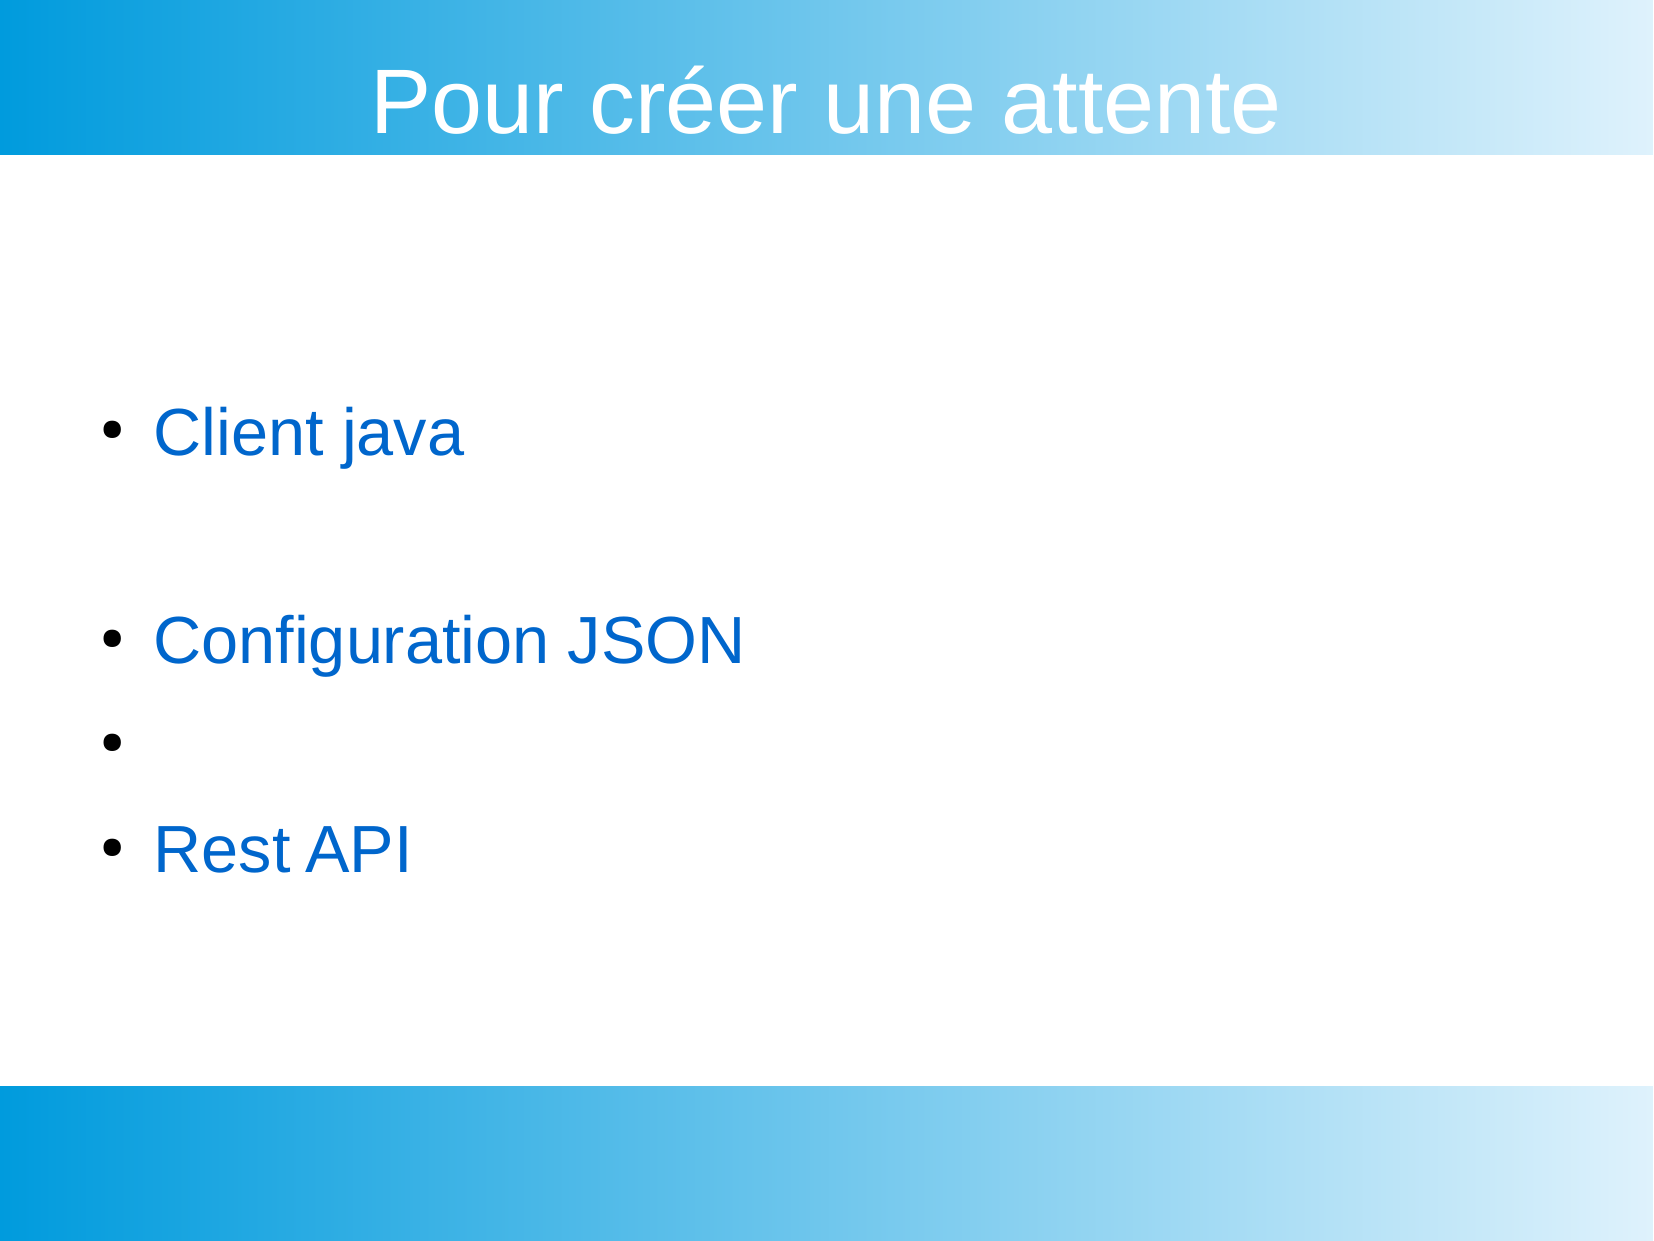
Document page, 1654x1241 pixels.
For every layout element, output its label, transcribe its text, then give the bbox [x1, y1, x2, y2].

title Pour créer une attente [82, 49, 1571, 155]
list Client java Configuration JSON Rest API [82, 290, 1571, 1010]
